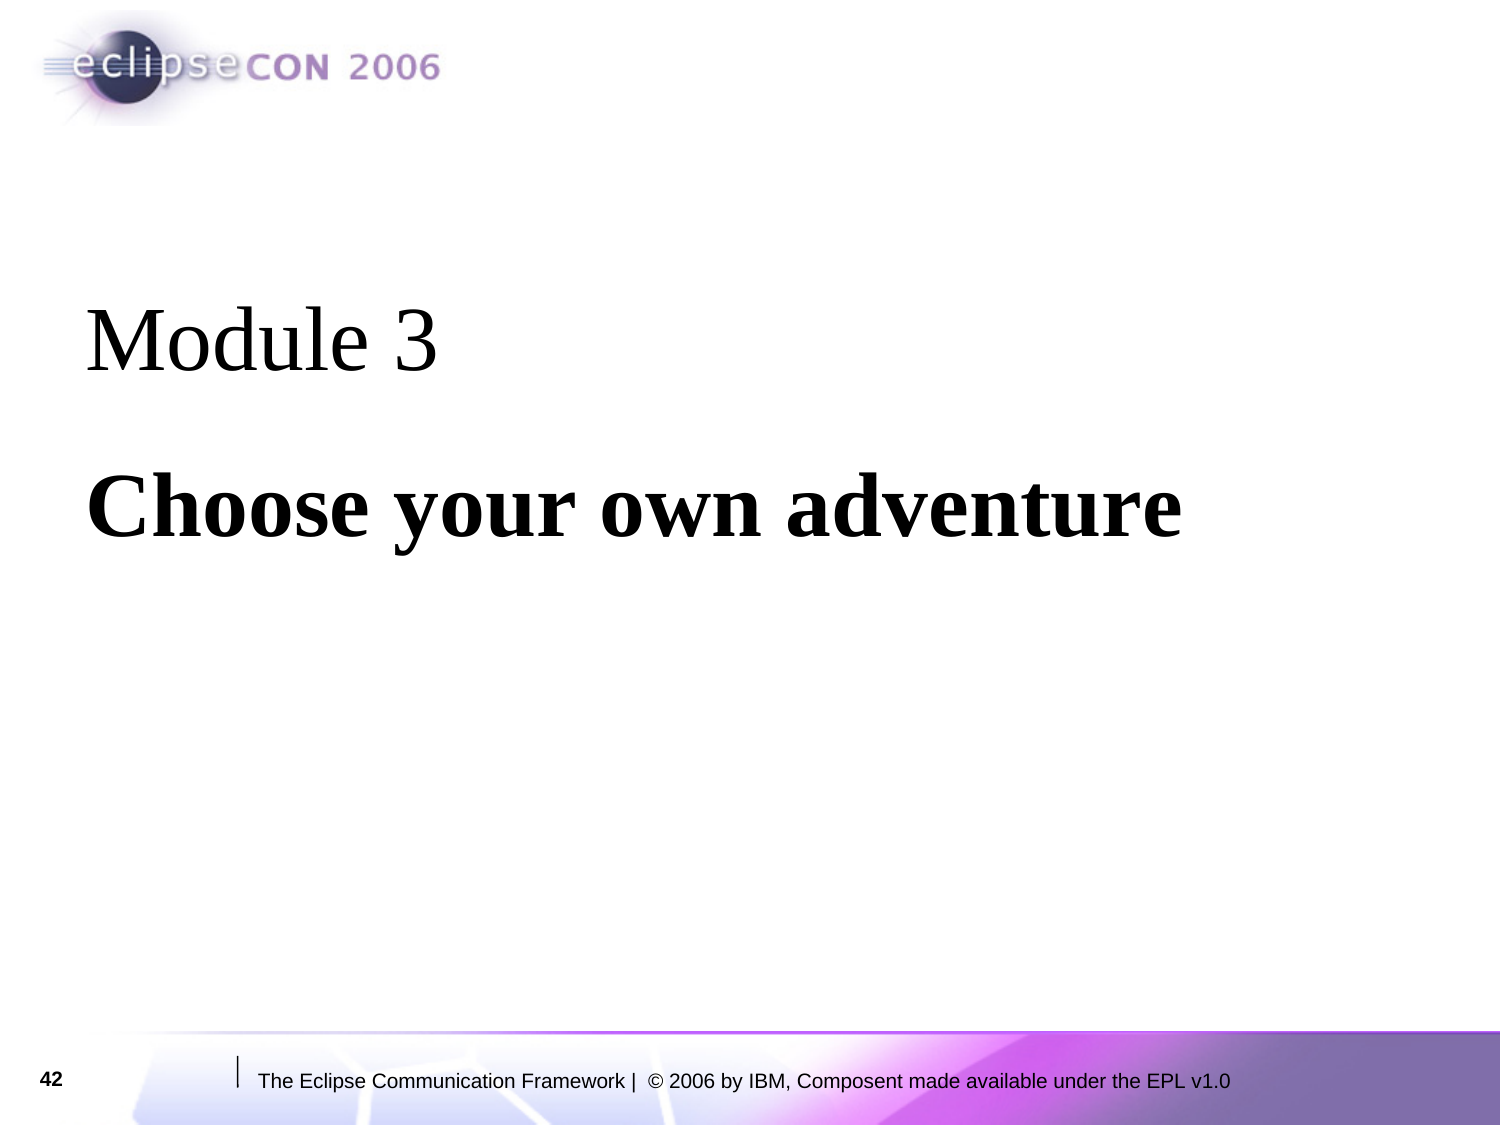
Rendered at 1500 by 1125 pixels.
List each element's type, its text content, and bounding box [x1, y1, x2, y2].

picture [0, 1031, 1500, 1125]
picture [31, 10, 1040, 126]
title Module 3 Choose your own adventure [70, 290, 1500, 615]
